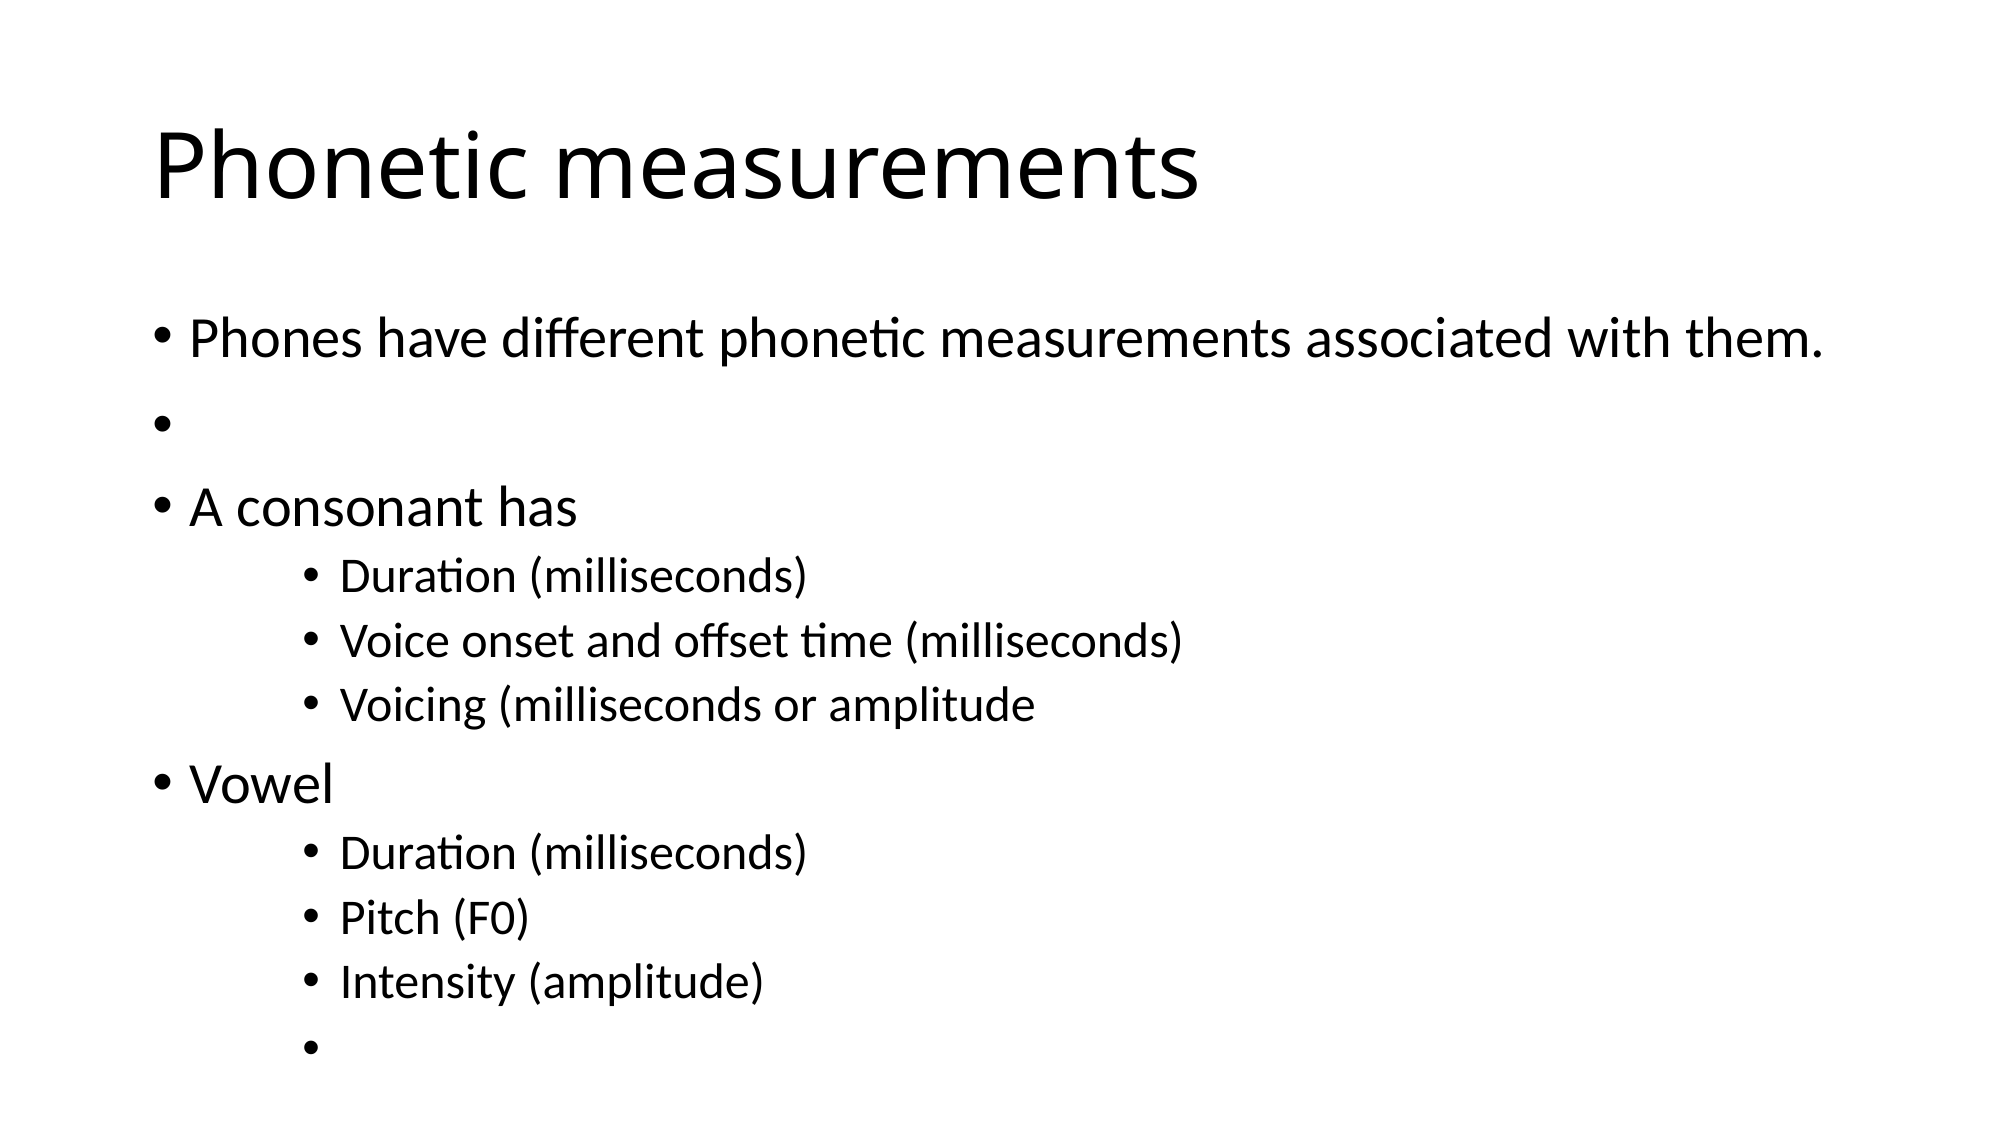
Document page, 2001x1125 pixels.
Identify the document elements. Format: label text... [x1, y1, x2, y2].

title Phonetic measurements [137, 59, 1863, 278]
list Phones have different phonetic measurements associated with them. A consonant has Duration (milliseconds) Voice onset and offset time (milliseconds) Voicing (milliseconds or amplitude Vowel Duration (milliseconds) Pitch (F0) Intensity (amplitude) [137, 299, 1863, 1125]
